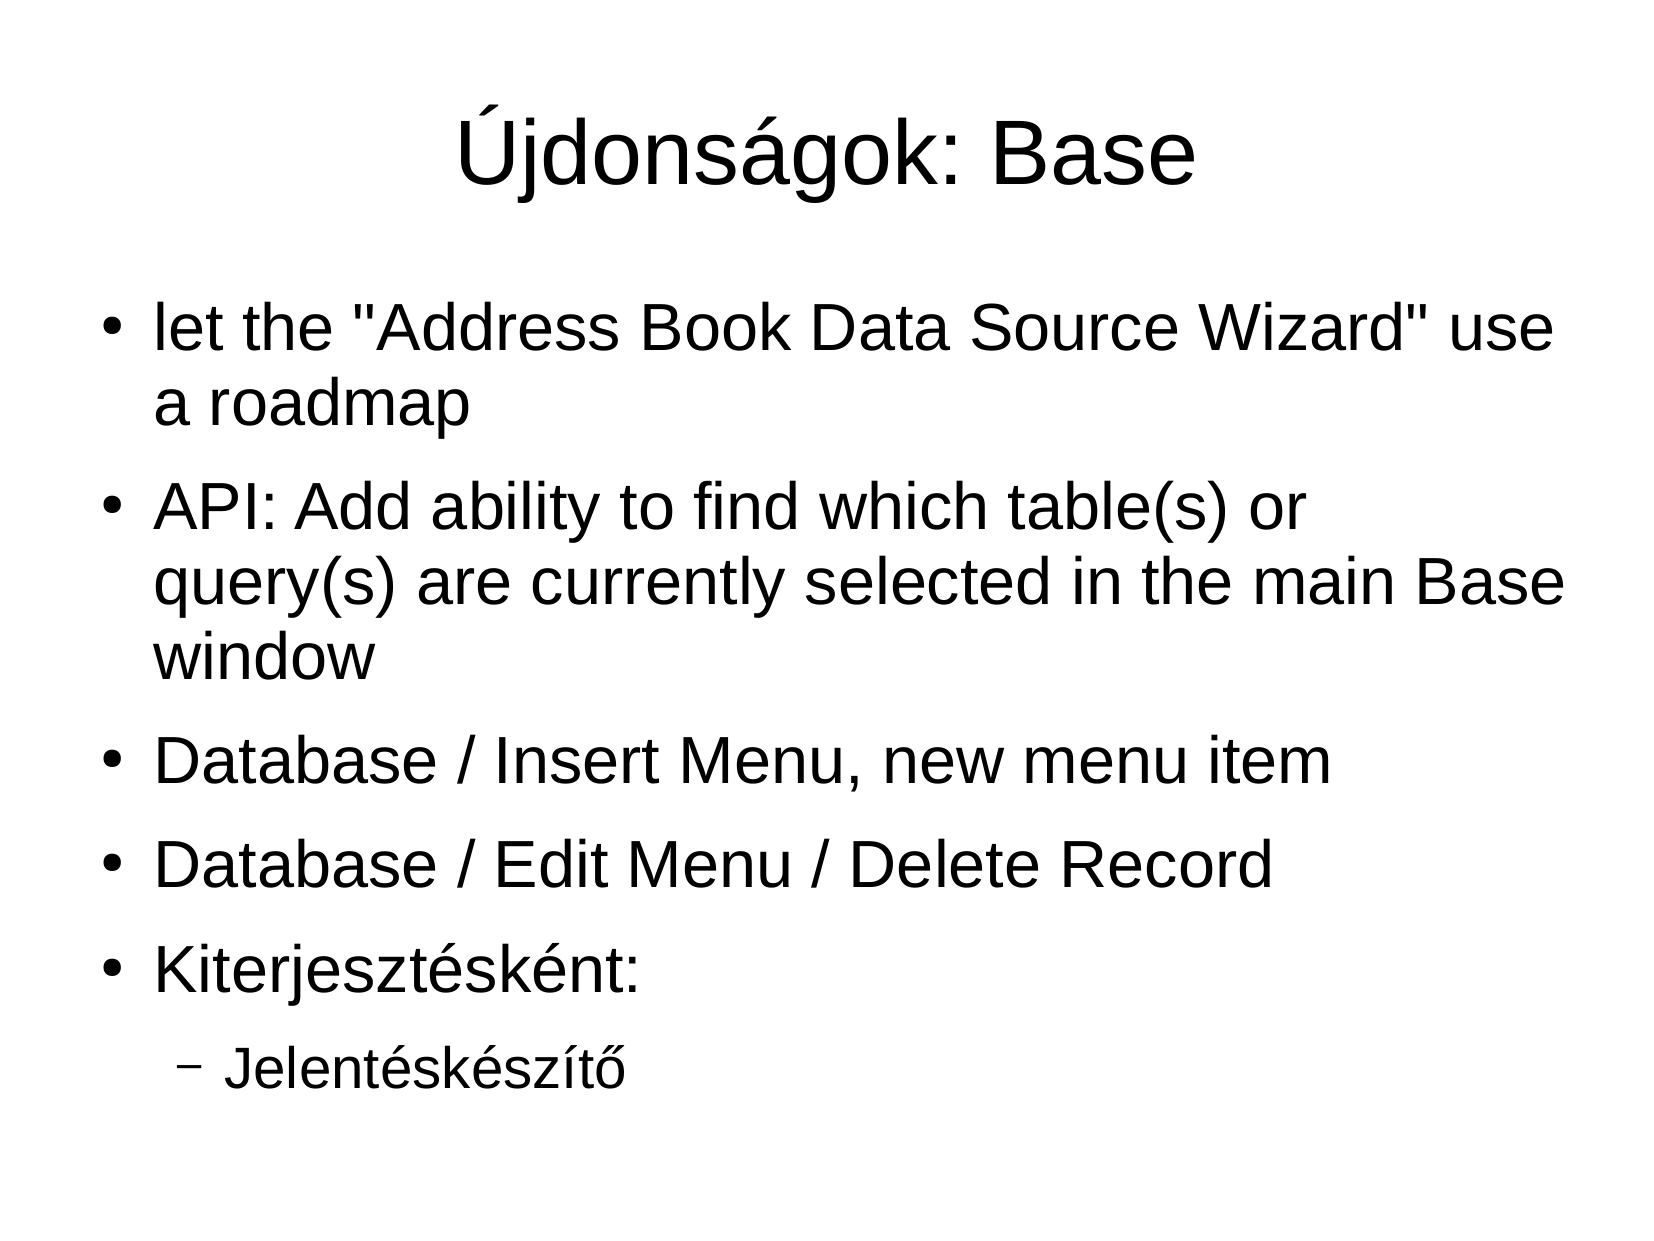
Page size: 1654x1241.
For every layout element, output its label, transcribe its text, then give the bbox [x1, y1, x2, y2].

list let the "Address Book Data Source Wizard" use a roadmap API: Add ability to find which table(s) or query(s) are currently selected in the main Base window Database / Insert Menu, new menu item Database / Edit Menu / Delete Record Kiterjesztésként: Jelentéskészítő [82, 290, 1571, 1102]
title Újdonságok: Base [82, 49, 1571, 257]
